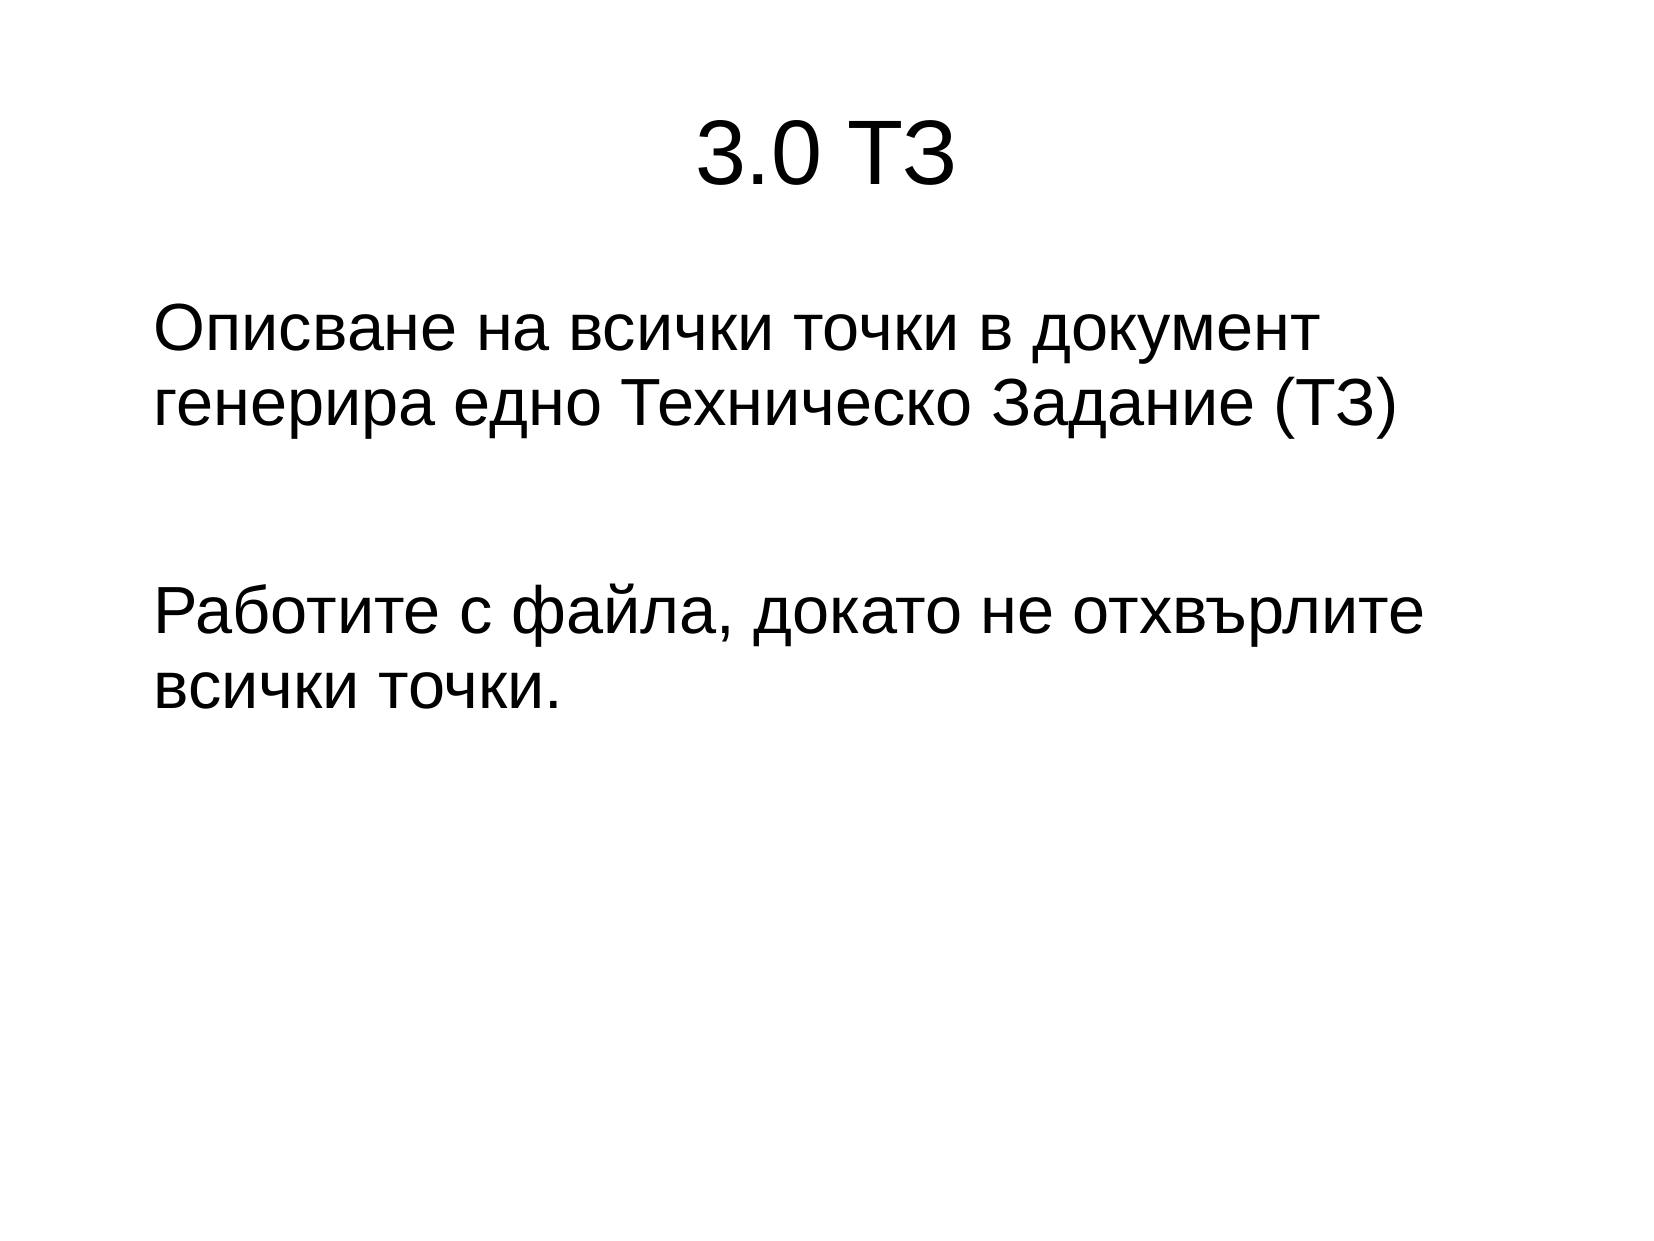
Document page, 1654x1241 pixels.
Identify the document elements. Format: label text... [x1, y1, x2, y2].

list Описване на всички точки в документ генерира едно Техническо Задание (ТЗ) Работите с файла, докато не отхвърлите всички точки. [82, 290, 1571, 1109]
title 3.0 ТЗ [82, 49, 1571, 257]
